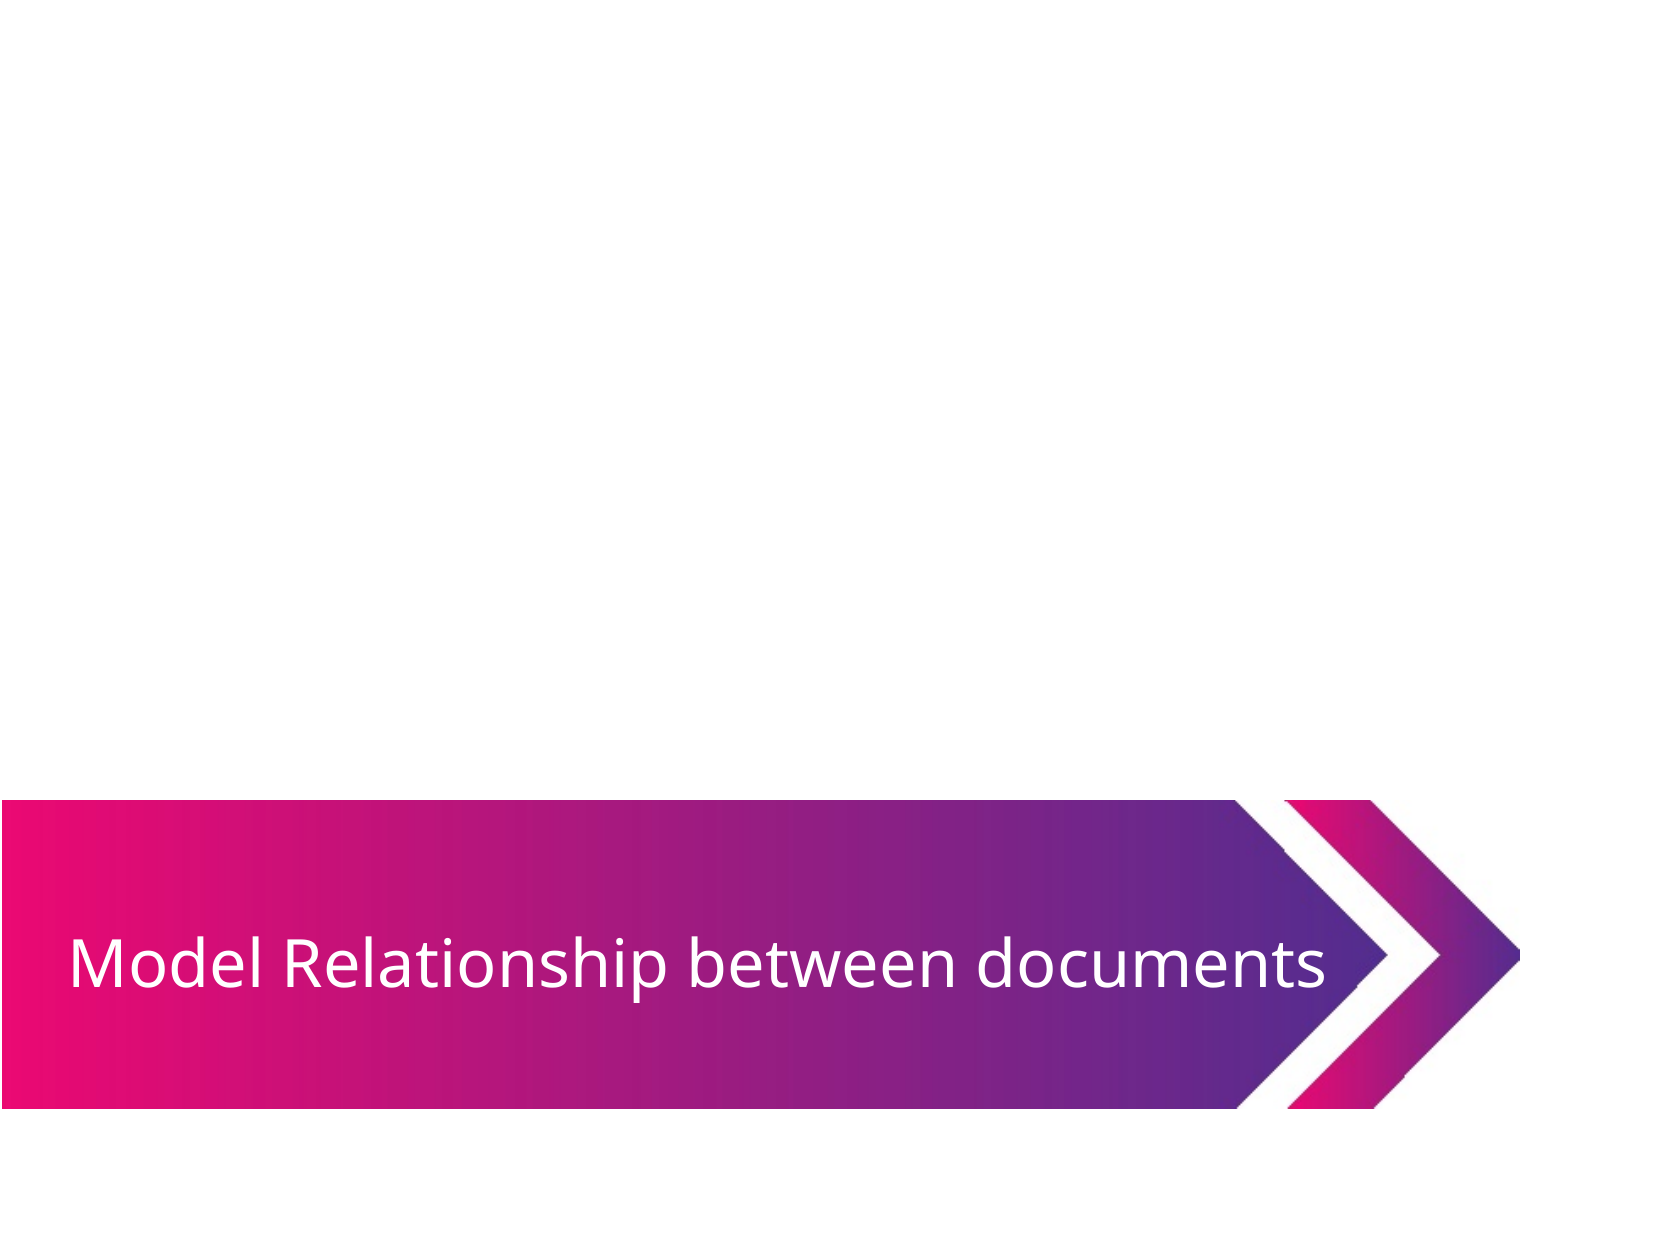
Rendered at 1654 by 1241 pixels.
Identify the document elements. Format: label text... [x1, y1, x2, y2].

title Model Relationship between documents [67, 857, 1381, 1066]
picture [2, 800, 1520, 1109]
